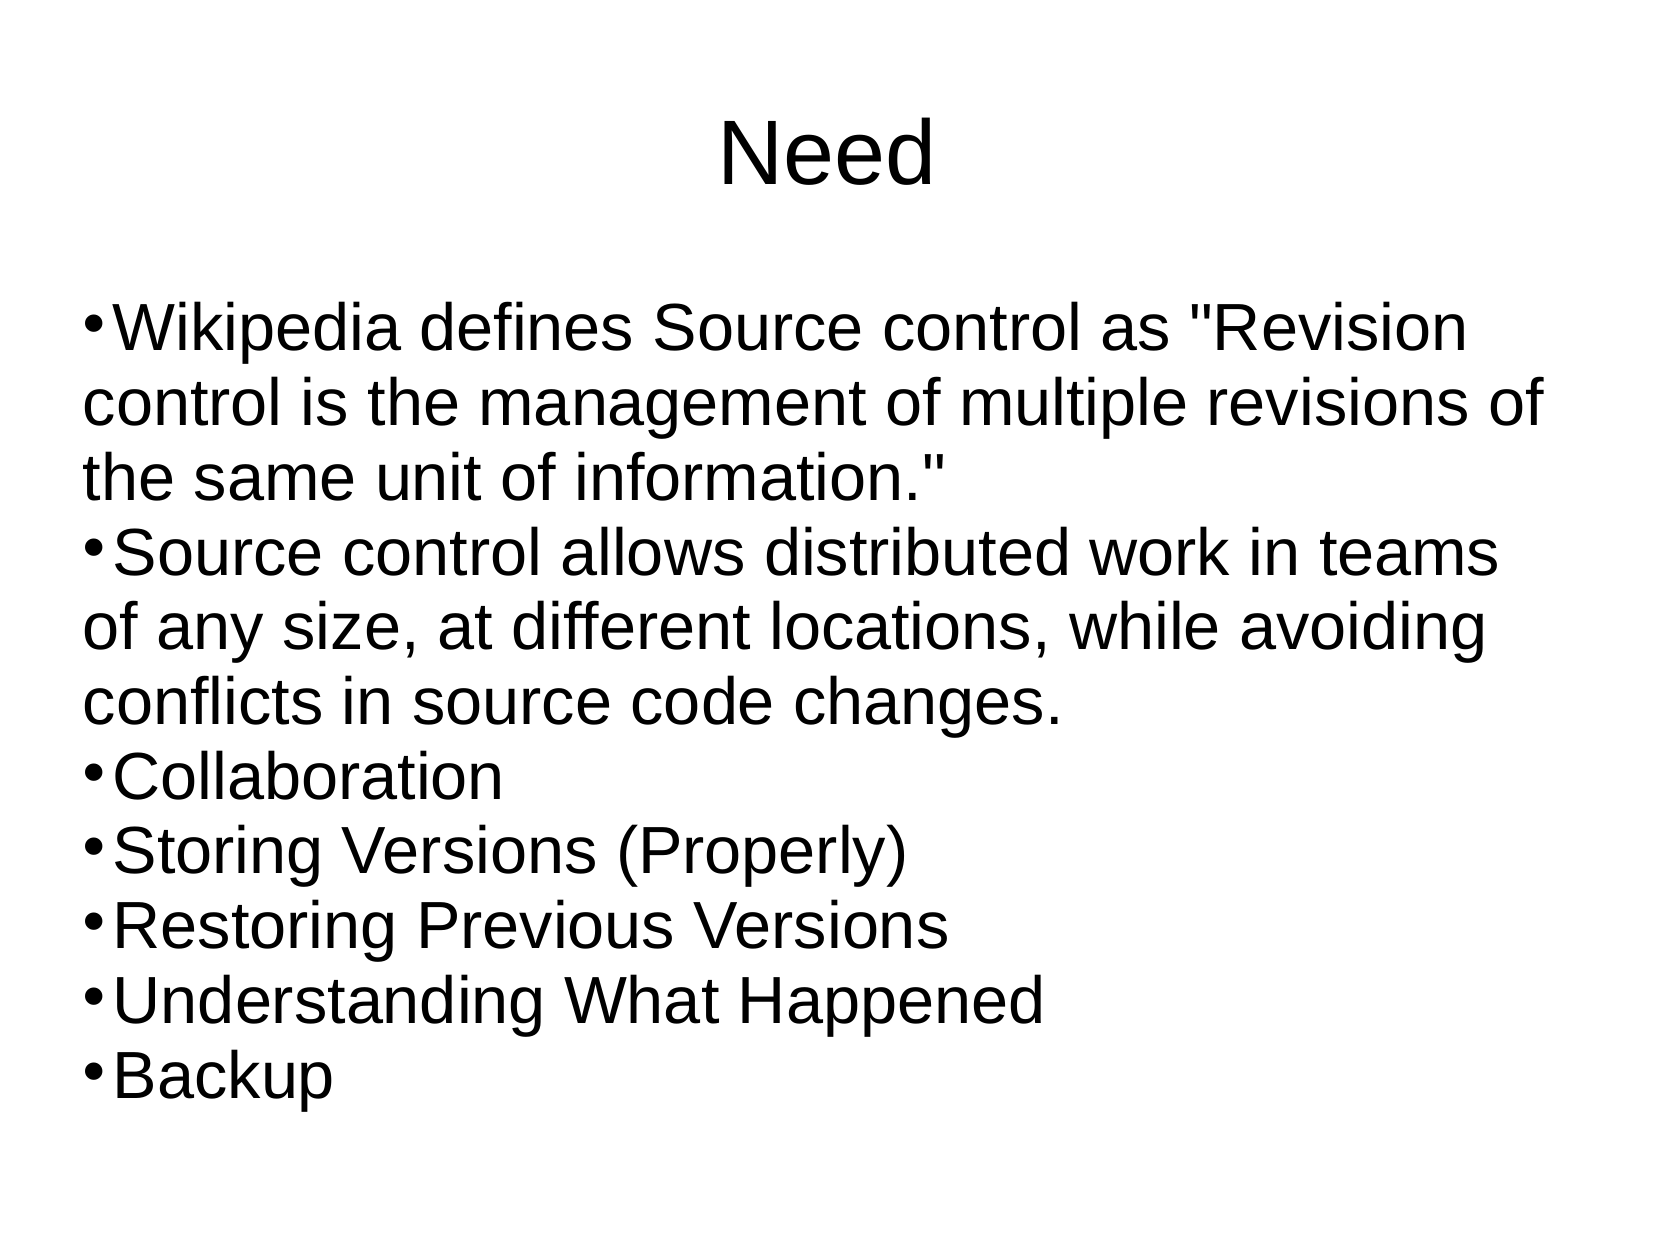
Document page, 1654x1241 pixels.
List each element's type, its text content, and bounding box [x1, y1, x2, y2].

text_box Wikipedia defines Source control as "Revision control is the management of multiple revisions of the same unit of information." Source control allows distributed work in teams of any size, at different locations, while avoiding conflicts in source code changes. Collaboration Storing Versions (Properly) Restoring Previous Versions Understanding What Happened Backup [82, 290, 1571, 1010]
text_box Need [82, 49, 1571, 257]
